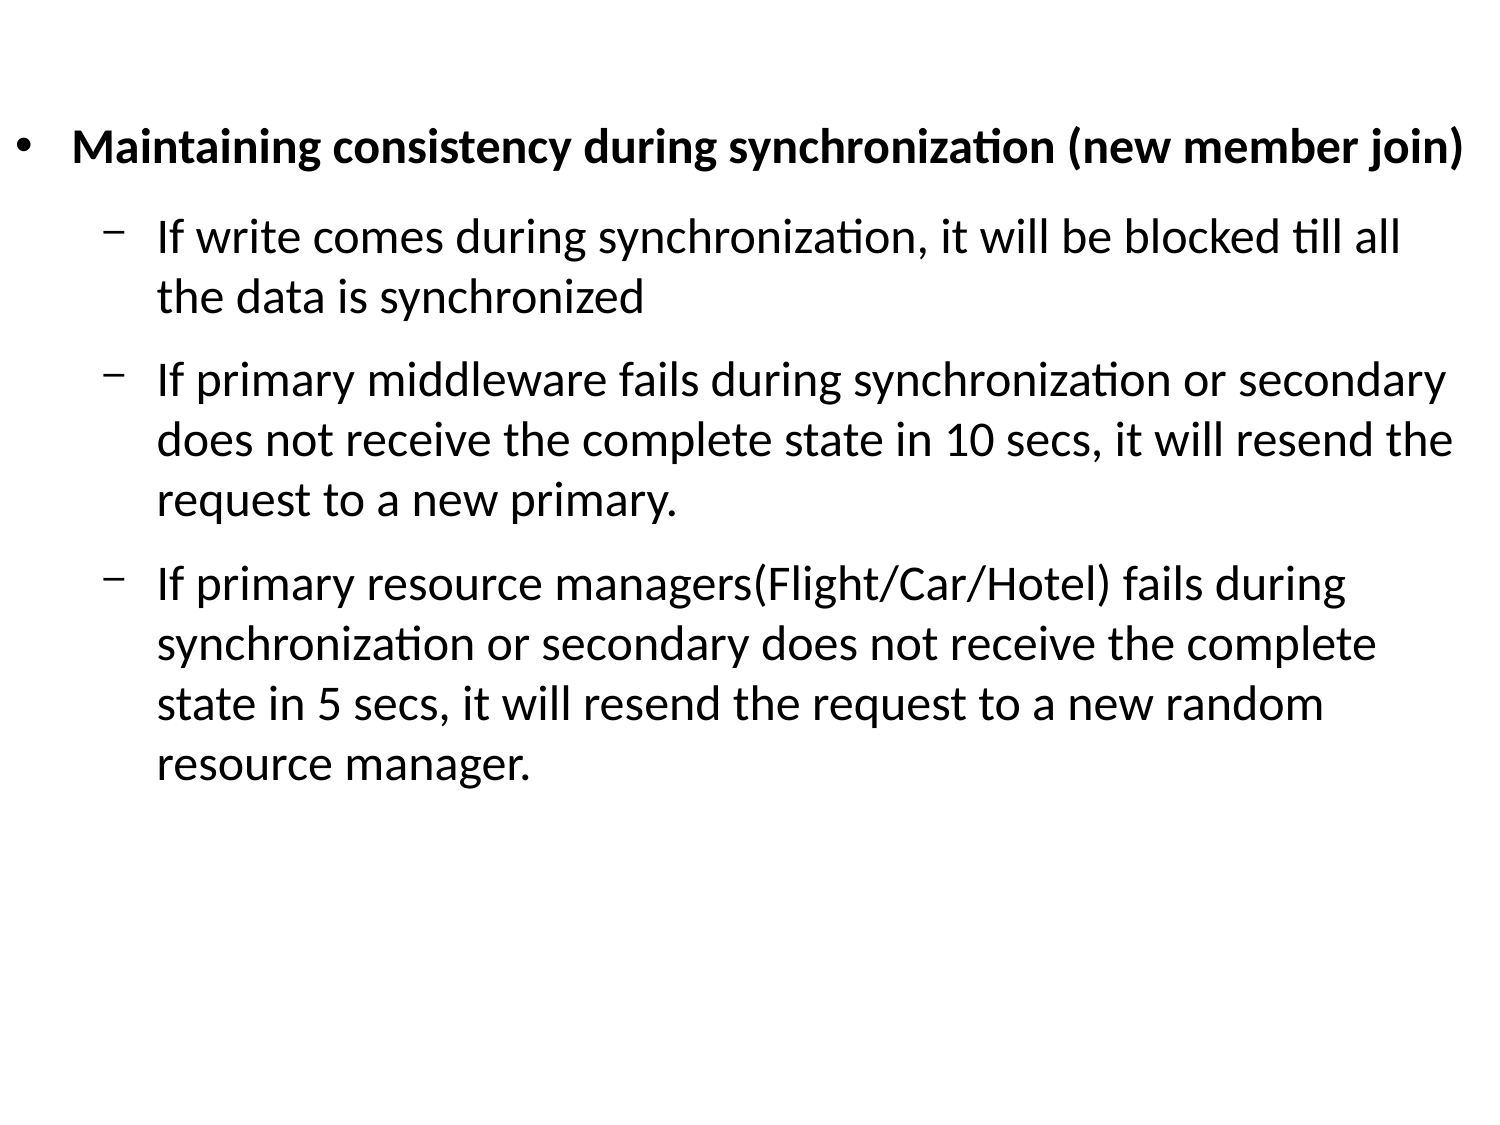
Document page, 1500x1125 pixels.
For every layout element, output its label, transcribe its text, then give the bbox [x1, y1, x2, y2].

list Maintaining consistency during synchronization (new member join) If write comes during synchronization, it will be blocked till all the data is synchronized If primary middleware fails during synchronization or secondary does not receive the complete state in 10 secs, it will resend the request to a new primary. If primary resource managers(Flight/Car/Hotel) fails during synchronization or secondary does not receive the complete state in 5 secs, it will resend the request to a new random resource manager. [0, 106, 1489, 1005]
